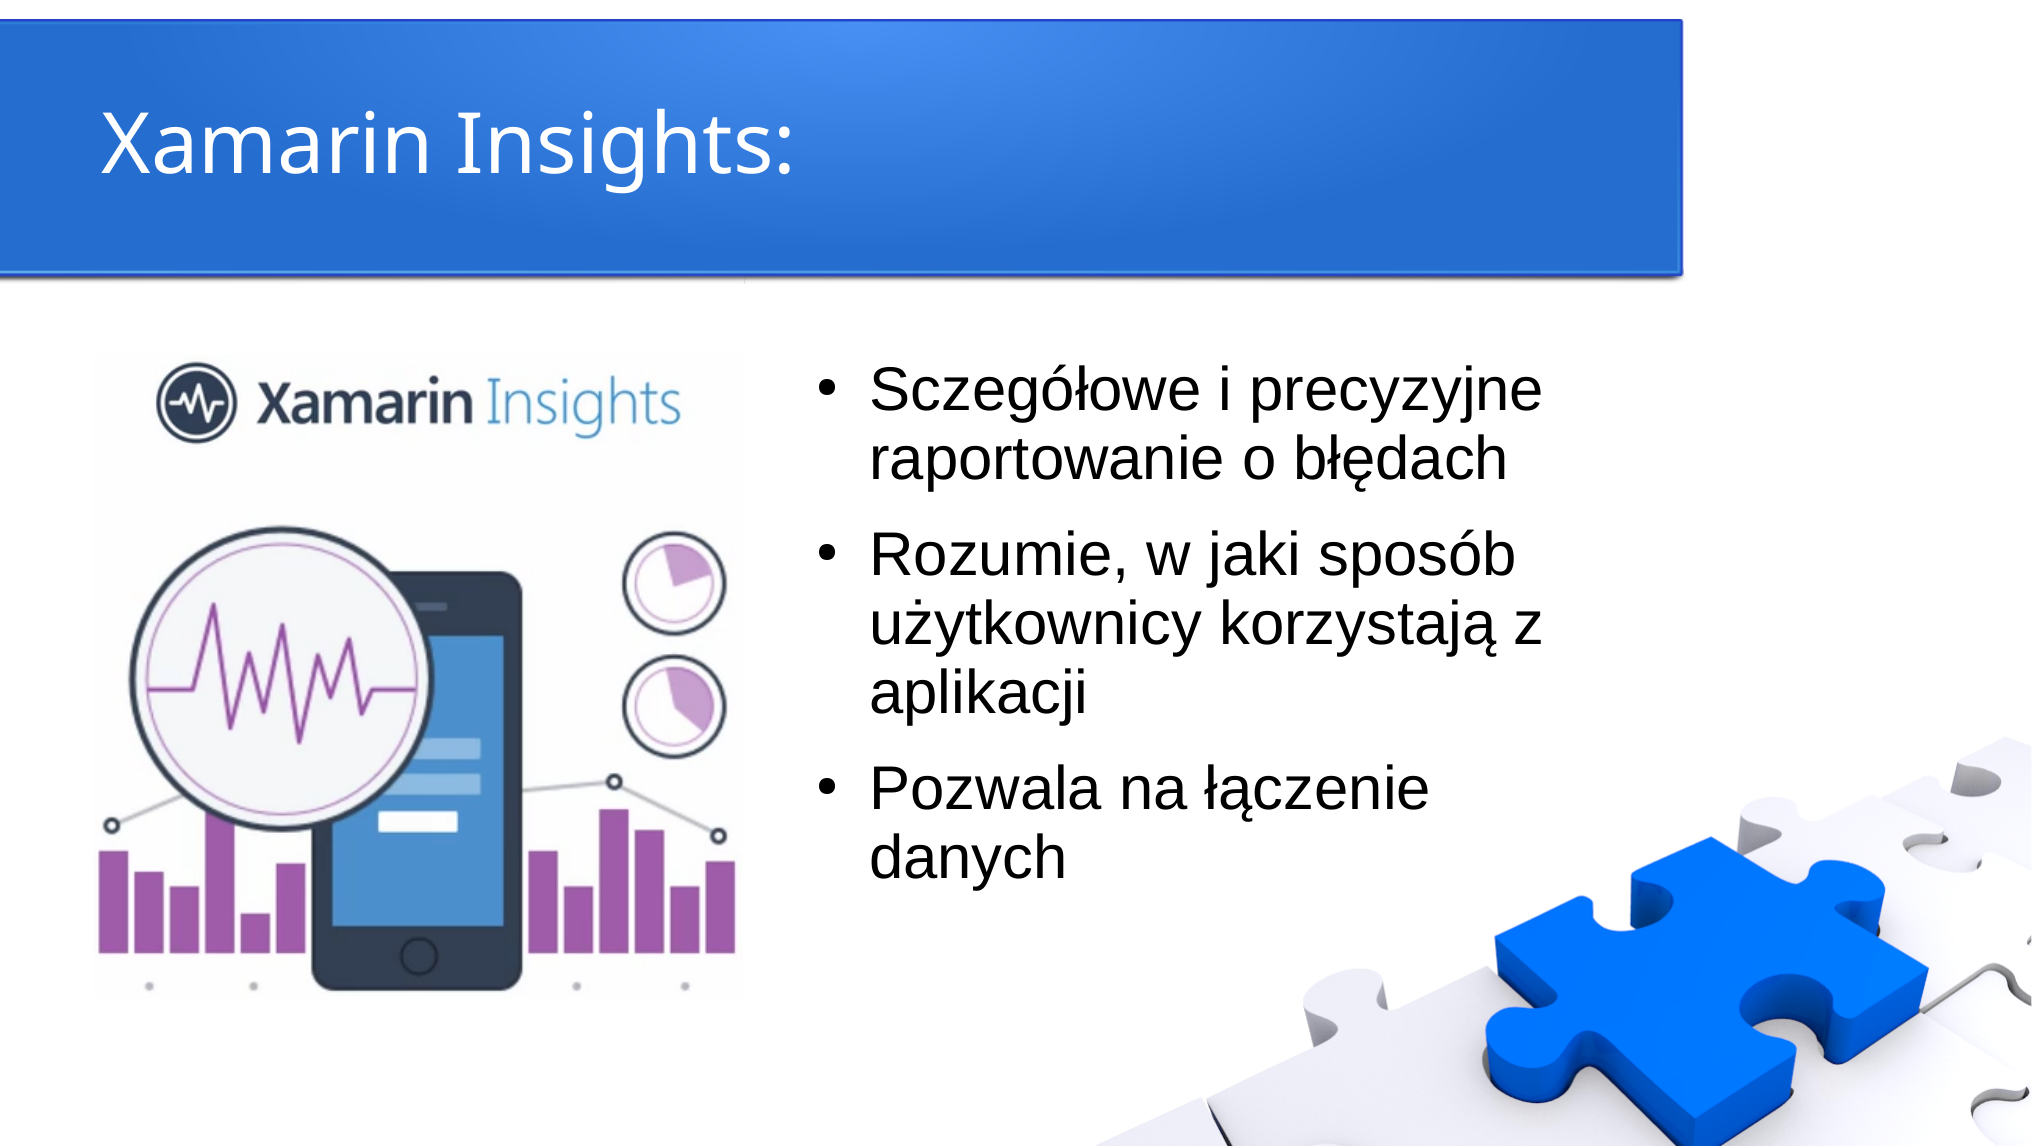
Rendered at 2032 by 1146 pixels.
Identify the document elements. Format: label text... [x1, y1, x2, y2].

picture [94, 354, 743, 1002]
list Sczegółowe i precyzyjne raportowanie o błędach Rozumie, w jaki sposób użytkownicy korzystają z aplikacji Pozwala na łączenie danych [798, 354, 1607, 1052]
title Xamarin Insights: [101, 45, 1666, 237]
picture [1071, 605, 2032, 1146]
picture [0, 19, 1689, 284]
